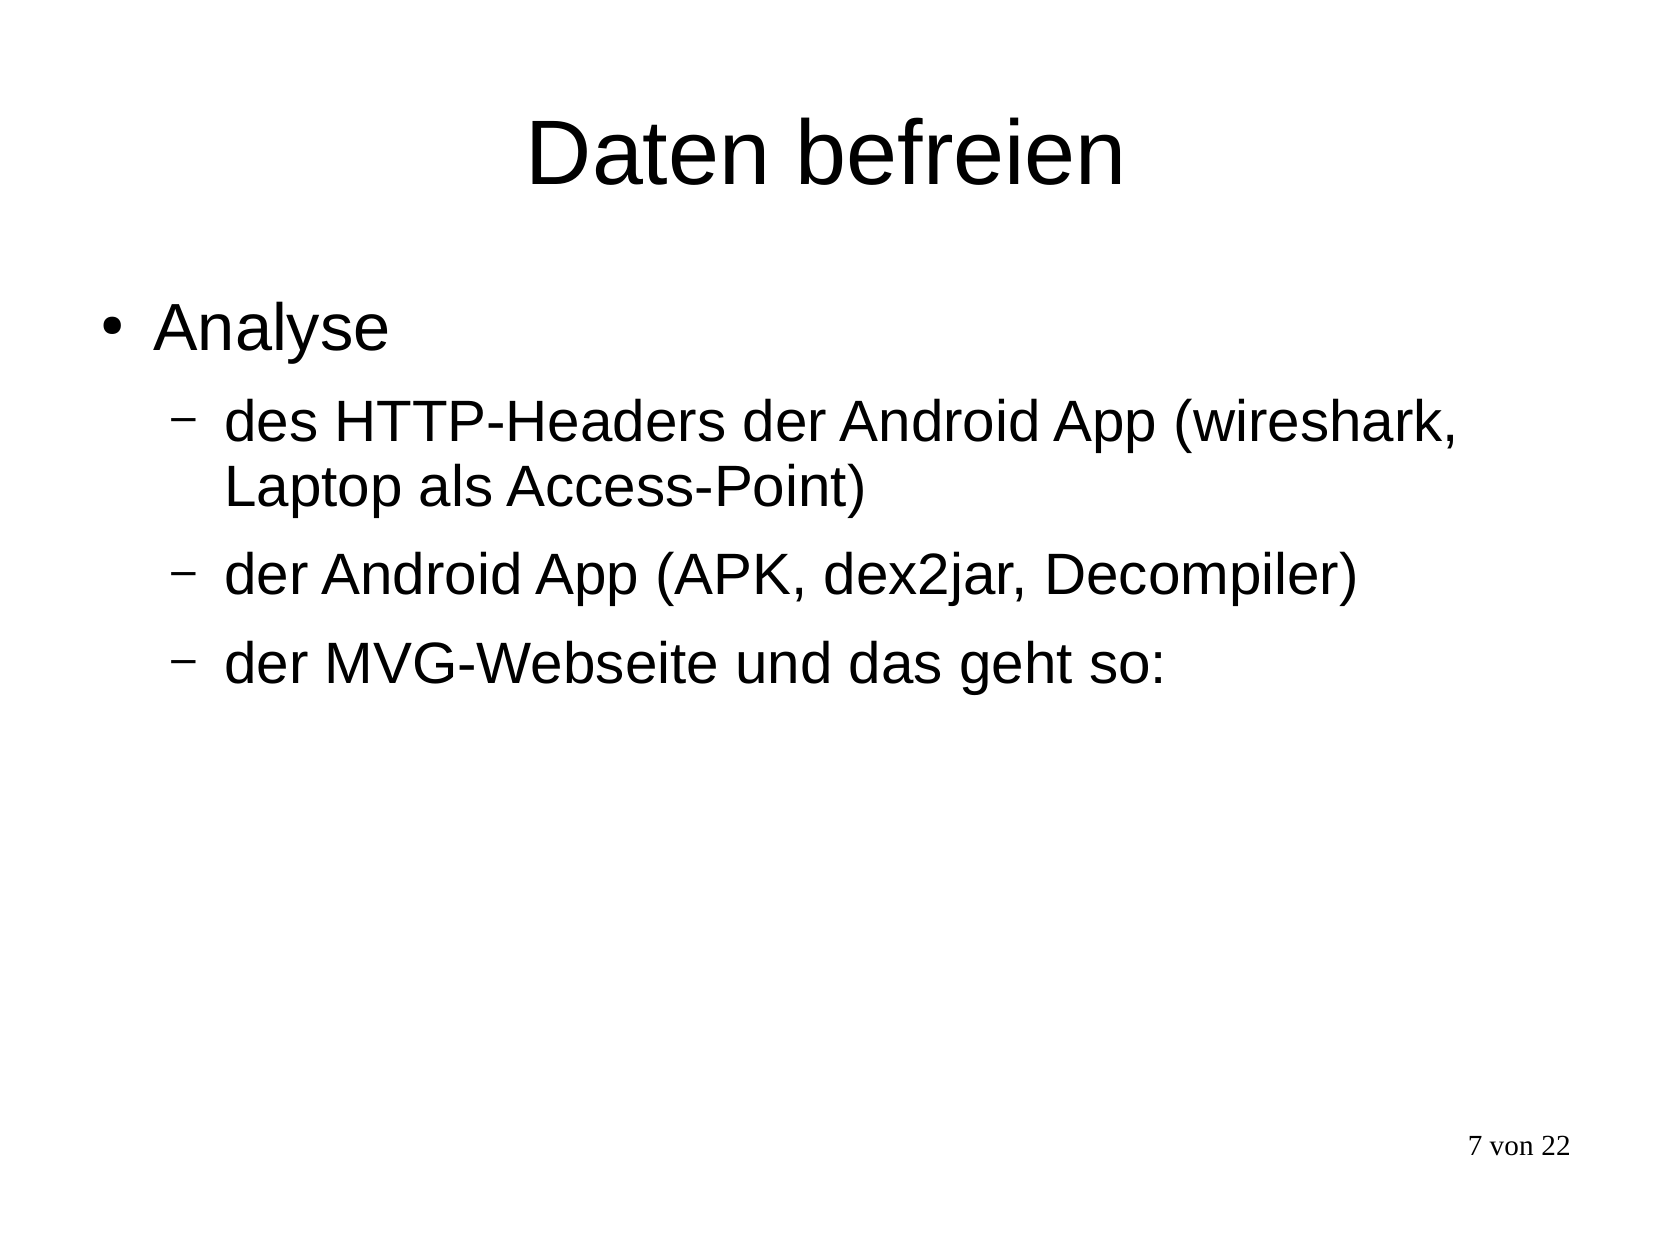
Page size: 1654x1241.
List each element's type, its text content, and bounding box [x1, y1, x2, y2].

title Daten befreien [82, 49, 1571, 257]
list Analyse des HTTP-Headers der Android App (wireshark, Laptop als Access-Point) der Android App (APK, dex2jar, Decompiler) der MVG-Webseite und das geht so: [82, 290, 1571, 1010]
